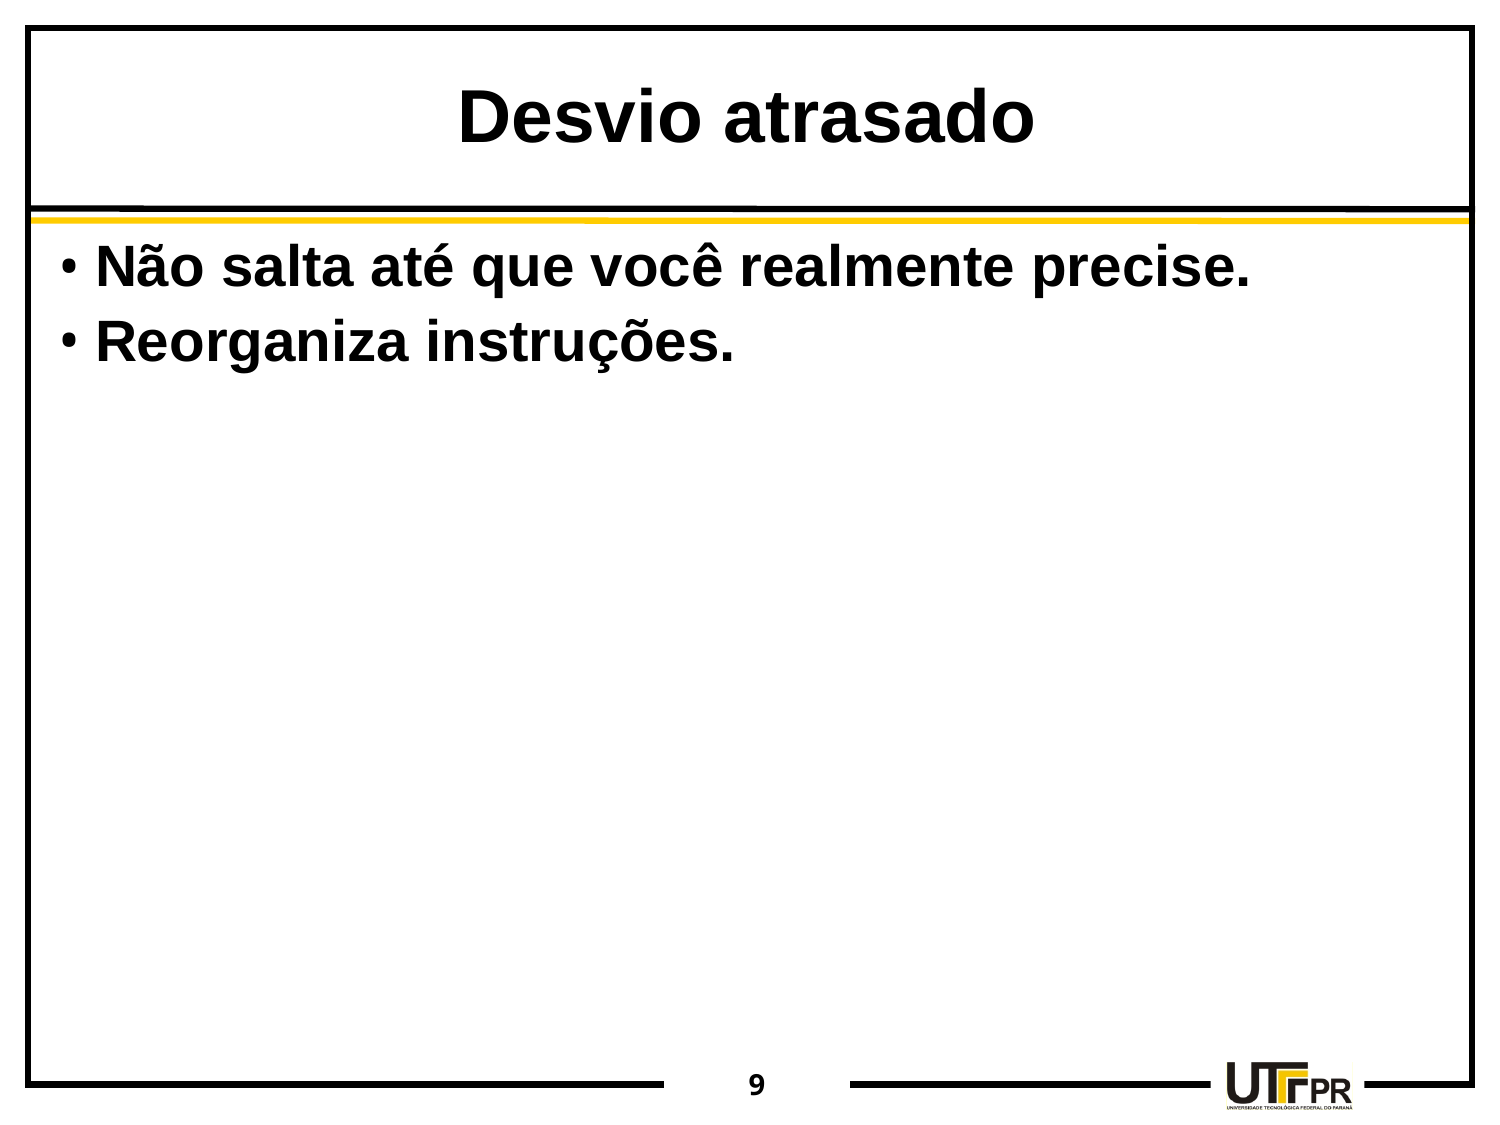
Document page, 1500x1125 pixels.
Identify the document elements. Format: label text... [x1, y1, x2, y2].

title Desvio atrasado [23, 35, 1471, 201]
picture [1226, 1062, 1353, 1110]
list Não salta até que você realmente precise. Reorganiza instruções. [43, 229, 1421, 1024]
